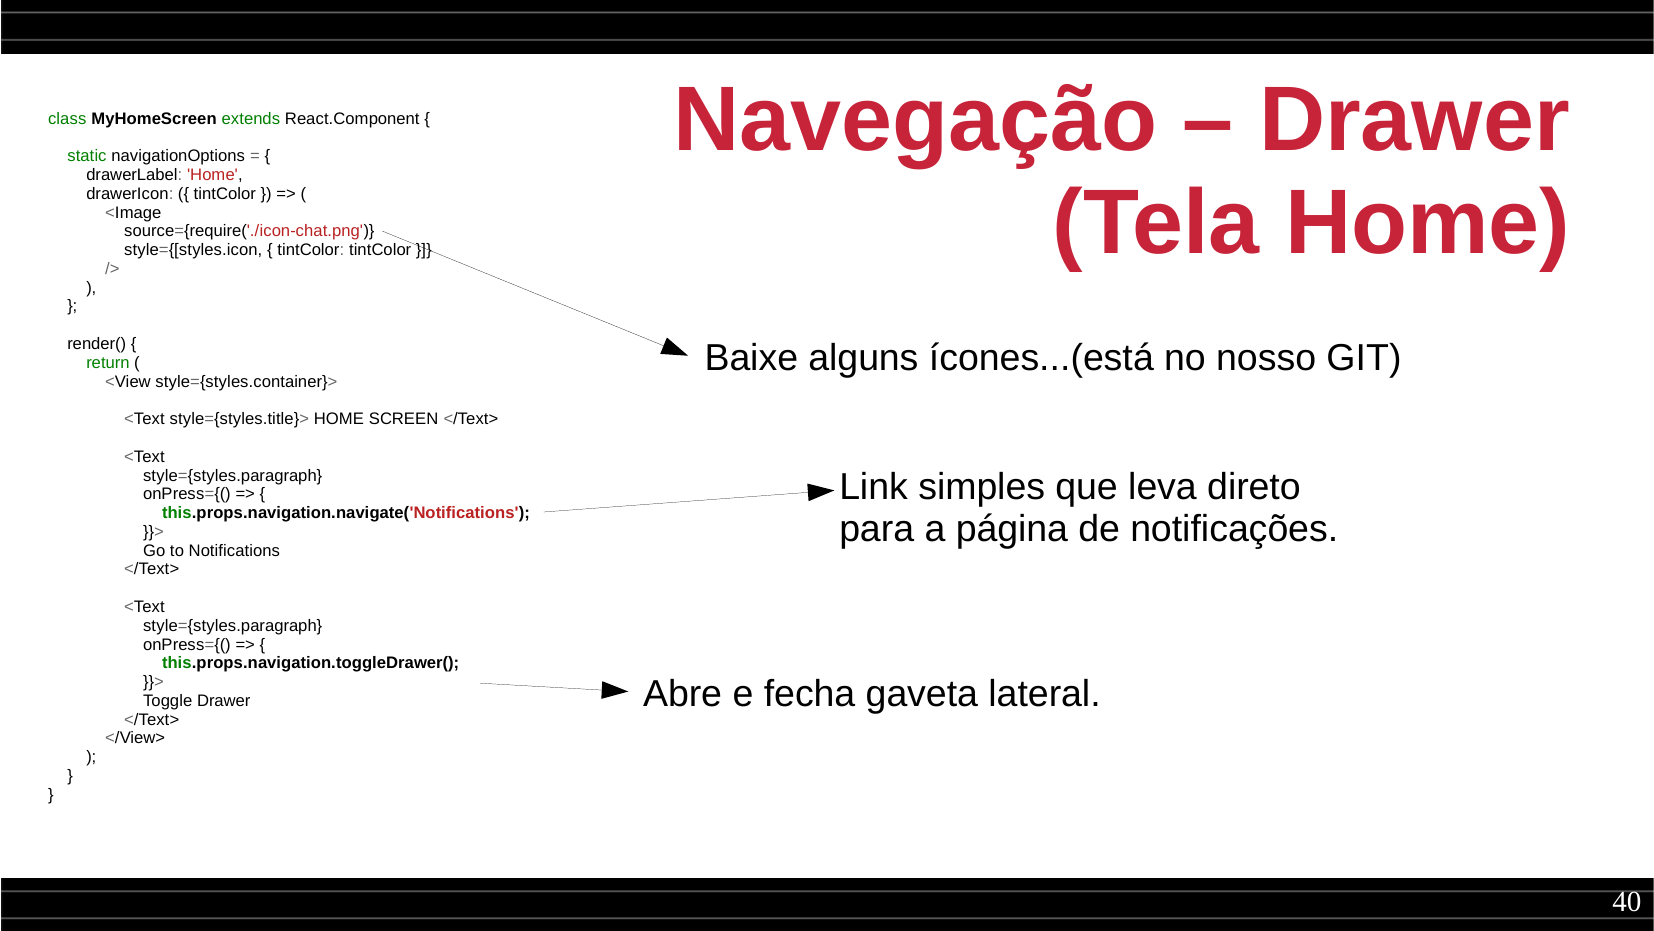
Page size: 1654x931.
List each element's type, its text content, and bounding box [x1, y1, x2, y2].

text_box Abre e fecha gaveta lateral. [628, 664, 1116, 722]
text_box class MyHomeScreen extends React.Component { static navigationOptions = { drawerLabel: 'Home', drawerIcon: ({ tintColor }) => ( <Image source={require('./icon-chat.png')} style={[styles.icon, { tintColor: tintColor }]} /> ), }; render() { return ( <View style={styles.container}> <Text style={styles.title}> HOME SCREEN </Text> <Text style={styles.paragraph} onPress={() => { this.props.navigation.navigate('Notifications'); }}> Go to Notifications </Text> <Text style={styles.paragraph} onPress={() => { this.props.navigation.toggleDrawer(); }}> Toggle Drawer </Text> </View> ); } } [33, 101, 669, 812]
title Navegação – Drawer (Tela Home) [82, 67, 1571, 273]
picture [1, 878, 1654, 931]
text_box Link simples que leva direto para a página de notificações. [824, 457, 1354, 557]
text_box Baixe alguns ícones...(está no nosso GIT) [689, 328, 1417, 386]
picture [1, 0, 1654, 54]
